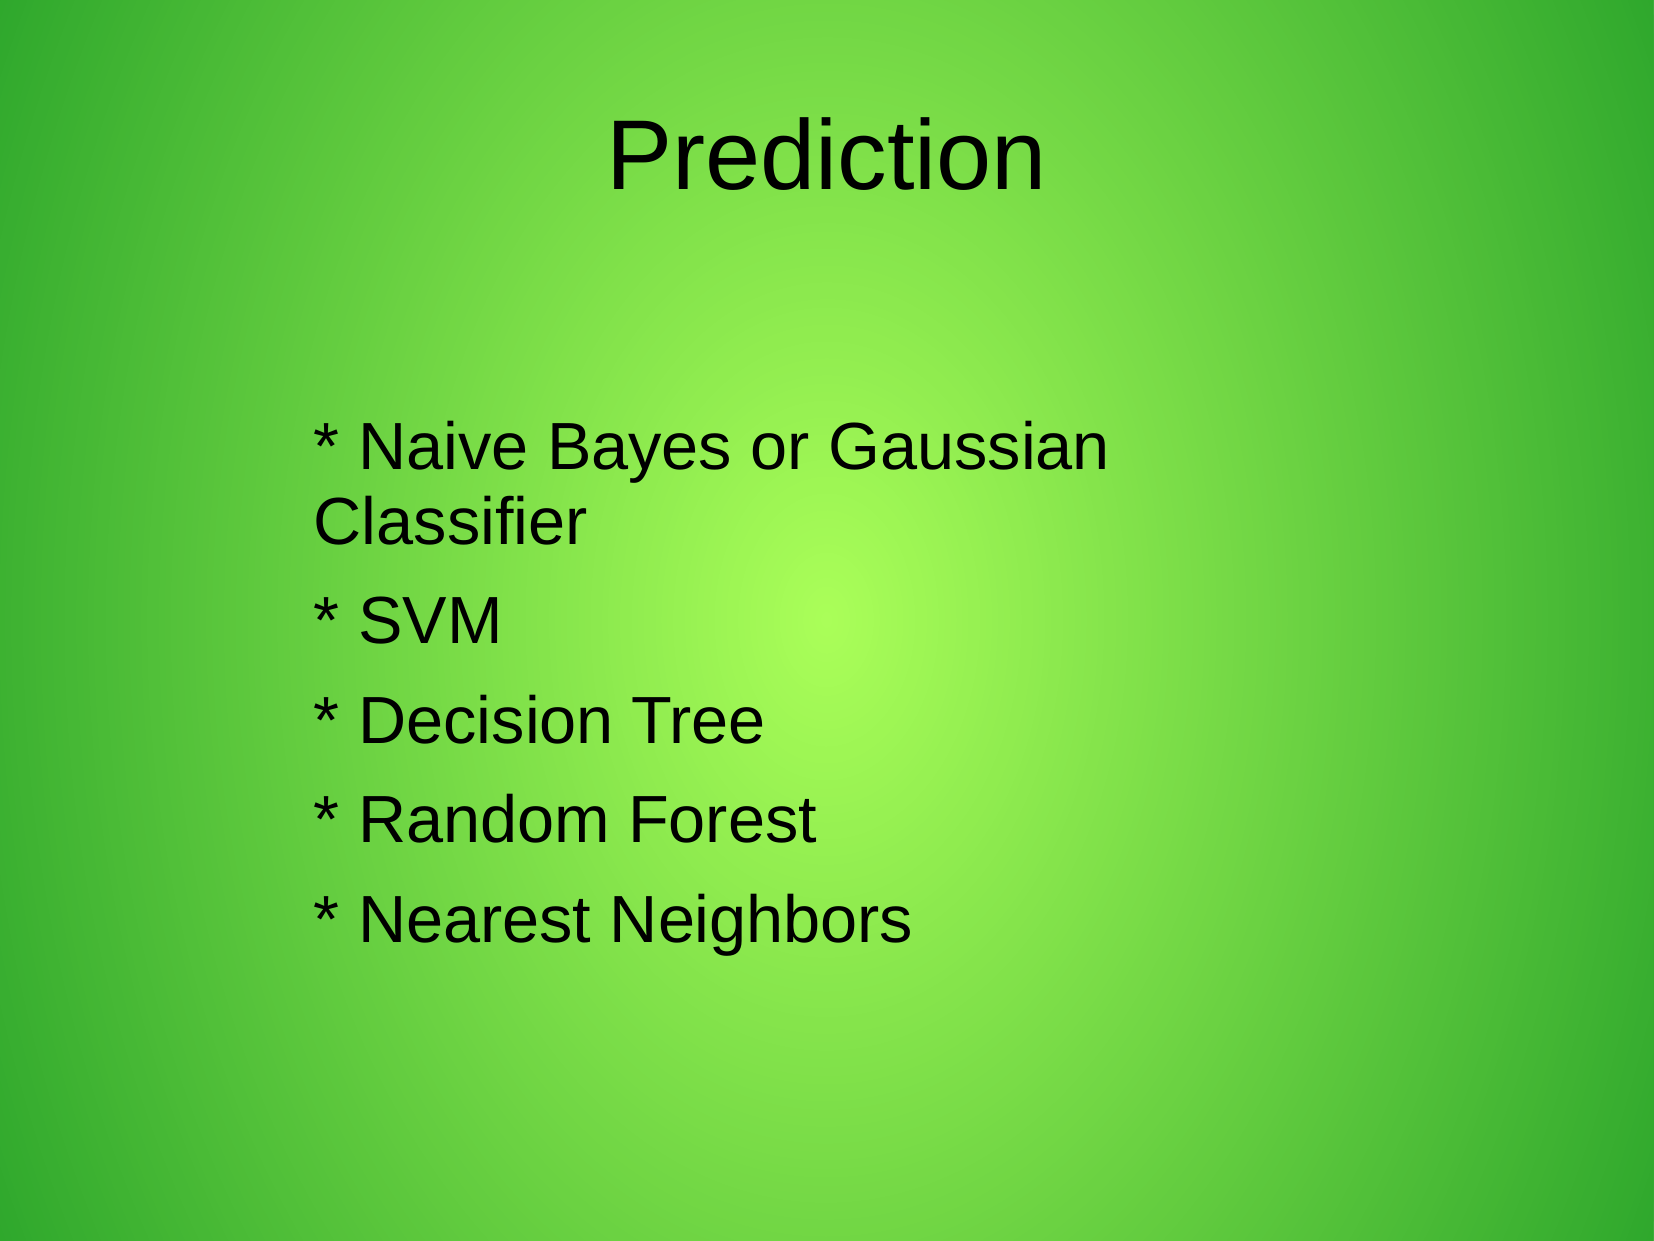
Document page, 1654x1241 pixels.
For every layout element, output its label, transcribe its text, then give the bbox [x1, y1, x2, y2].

title Prediction [82, 47, 1571, 252]
text_box * Naive Bayes or Gaussian Classifier * SVM * Decision Tree * Random Forest * Nearest Neighbors [298, 401, 1193, 965]
